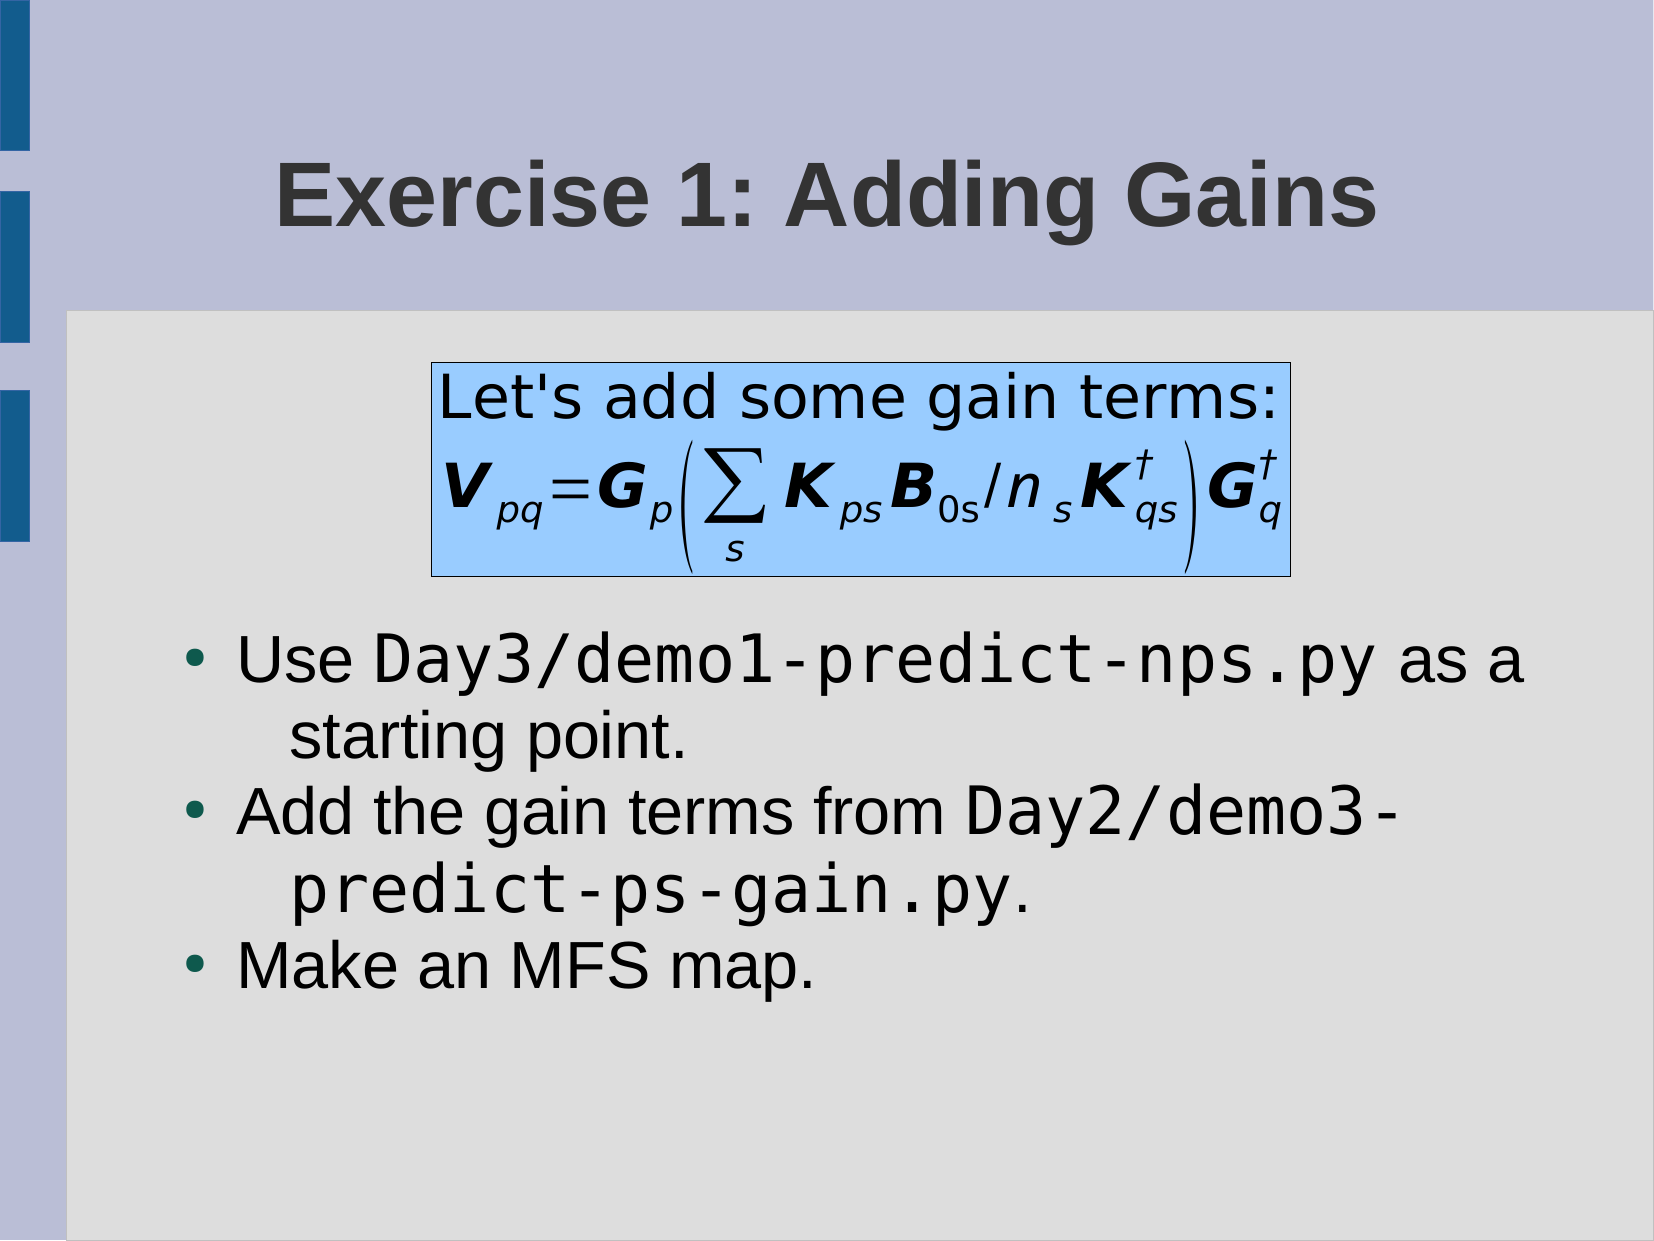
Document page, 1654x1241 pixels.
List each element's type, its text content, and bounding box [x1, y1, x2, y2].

list Use Day3/demo1-predict-nps.py as a starting point. Add the gain terms from Day2/demo3-predict-ps-gain.py. Make an MFS map. [147, 620, 1560, 1141]
chart [431, 362, 1291, 577]
title Exercise 1: Adding Gains [121, 91, 1534, 299]
